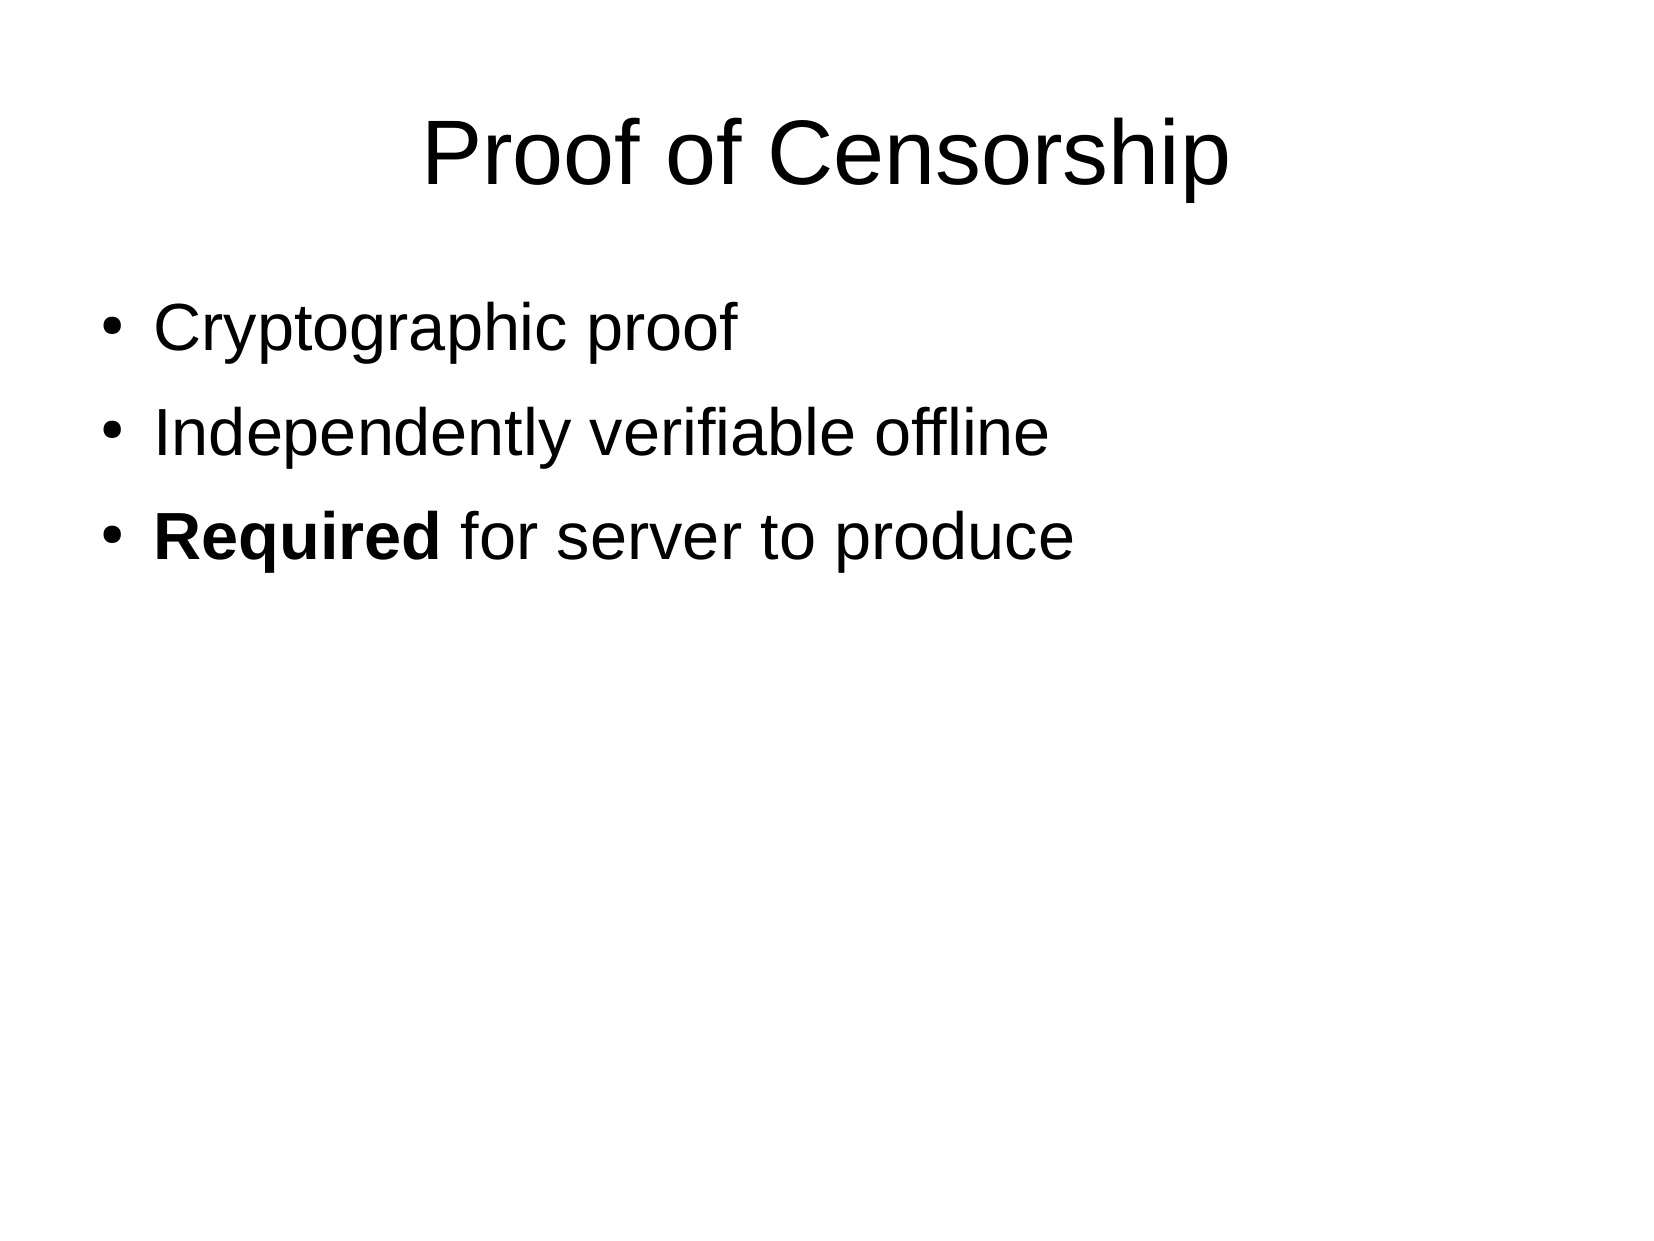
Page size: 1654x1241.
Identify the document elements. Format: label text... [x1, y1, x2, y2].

list Cryptographic proof Independently verifiable offline Required for server to produce [82, 290, 1571, 1010]
title Proof of Censorship [82, 49, 1571, 257]
